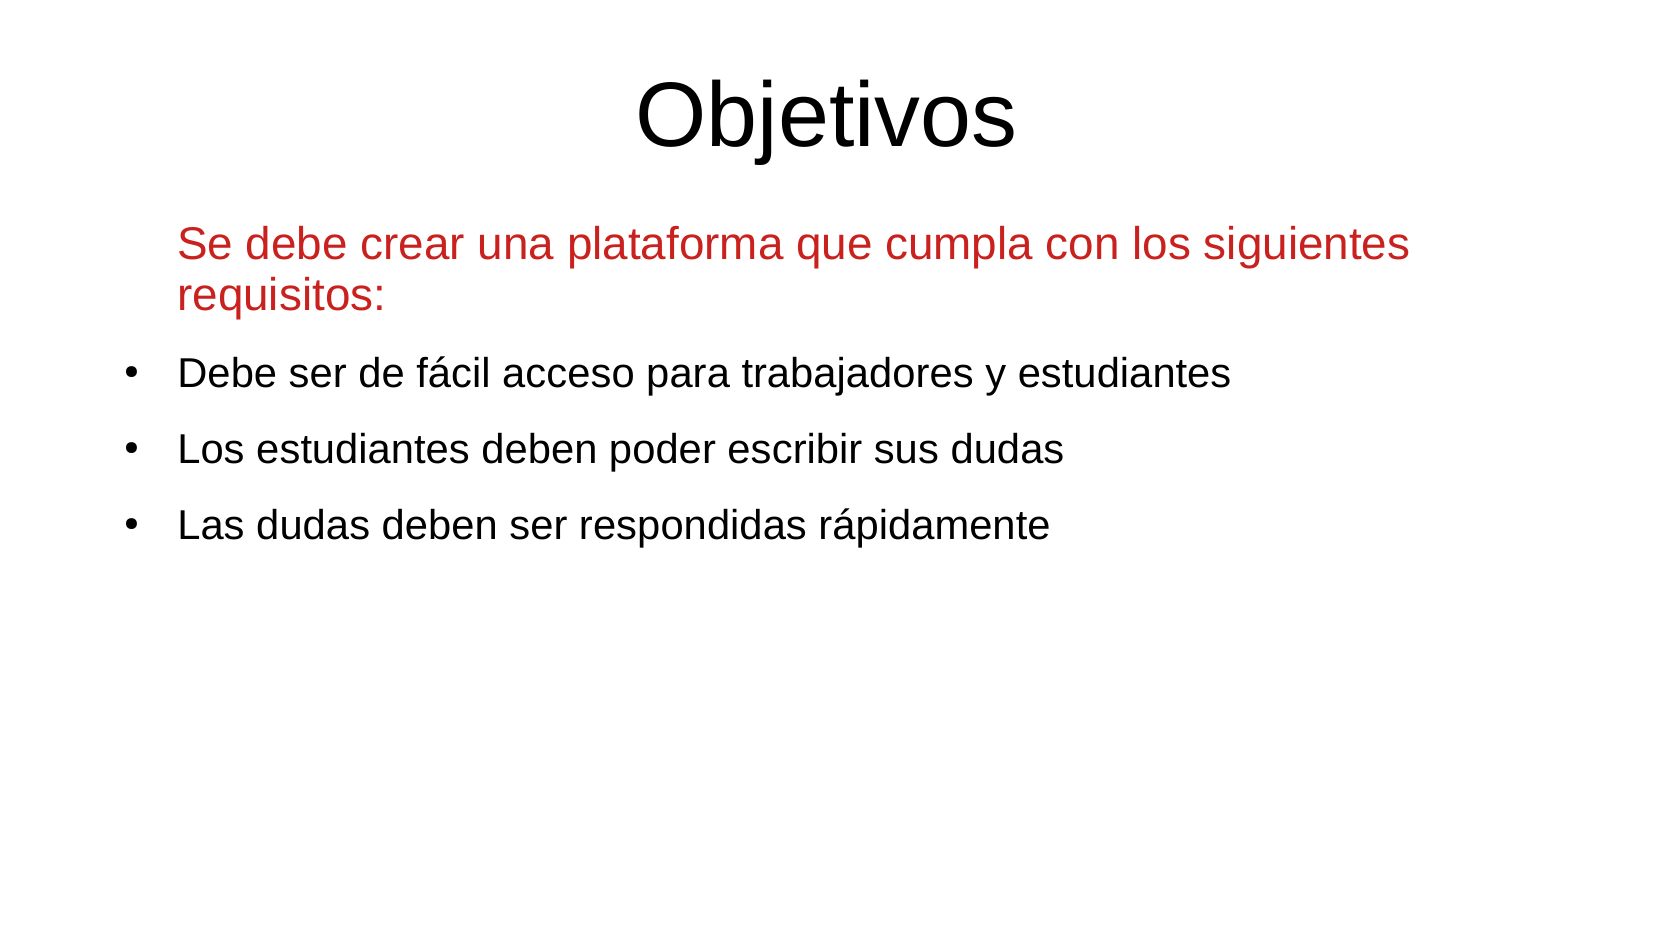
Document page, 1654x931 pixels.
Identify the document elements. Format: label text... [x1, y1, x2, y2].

title Objetivos [82, 37, 1571, 193]
list Se debe crear una plataforma que cumpla con los siguientes requisitos: Debe ser de fácil acceso para trabajadores y estudiantes Los estudiantes deben poder escribir sus dudas Las dudas deben ser respondidas rápidamente [106, 217, 1595, 758]
